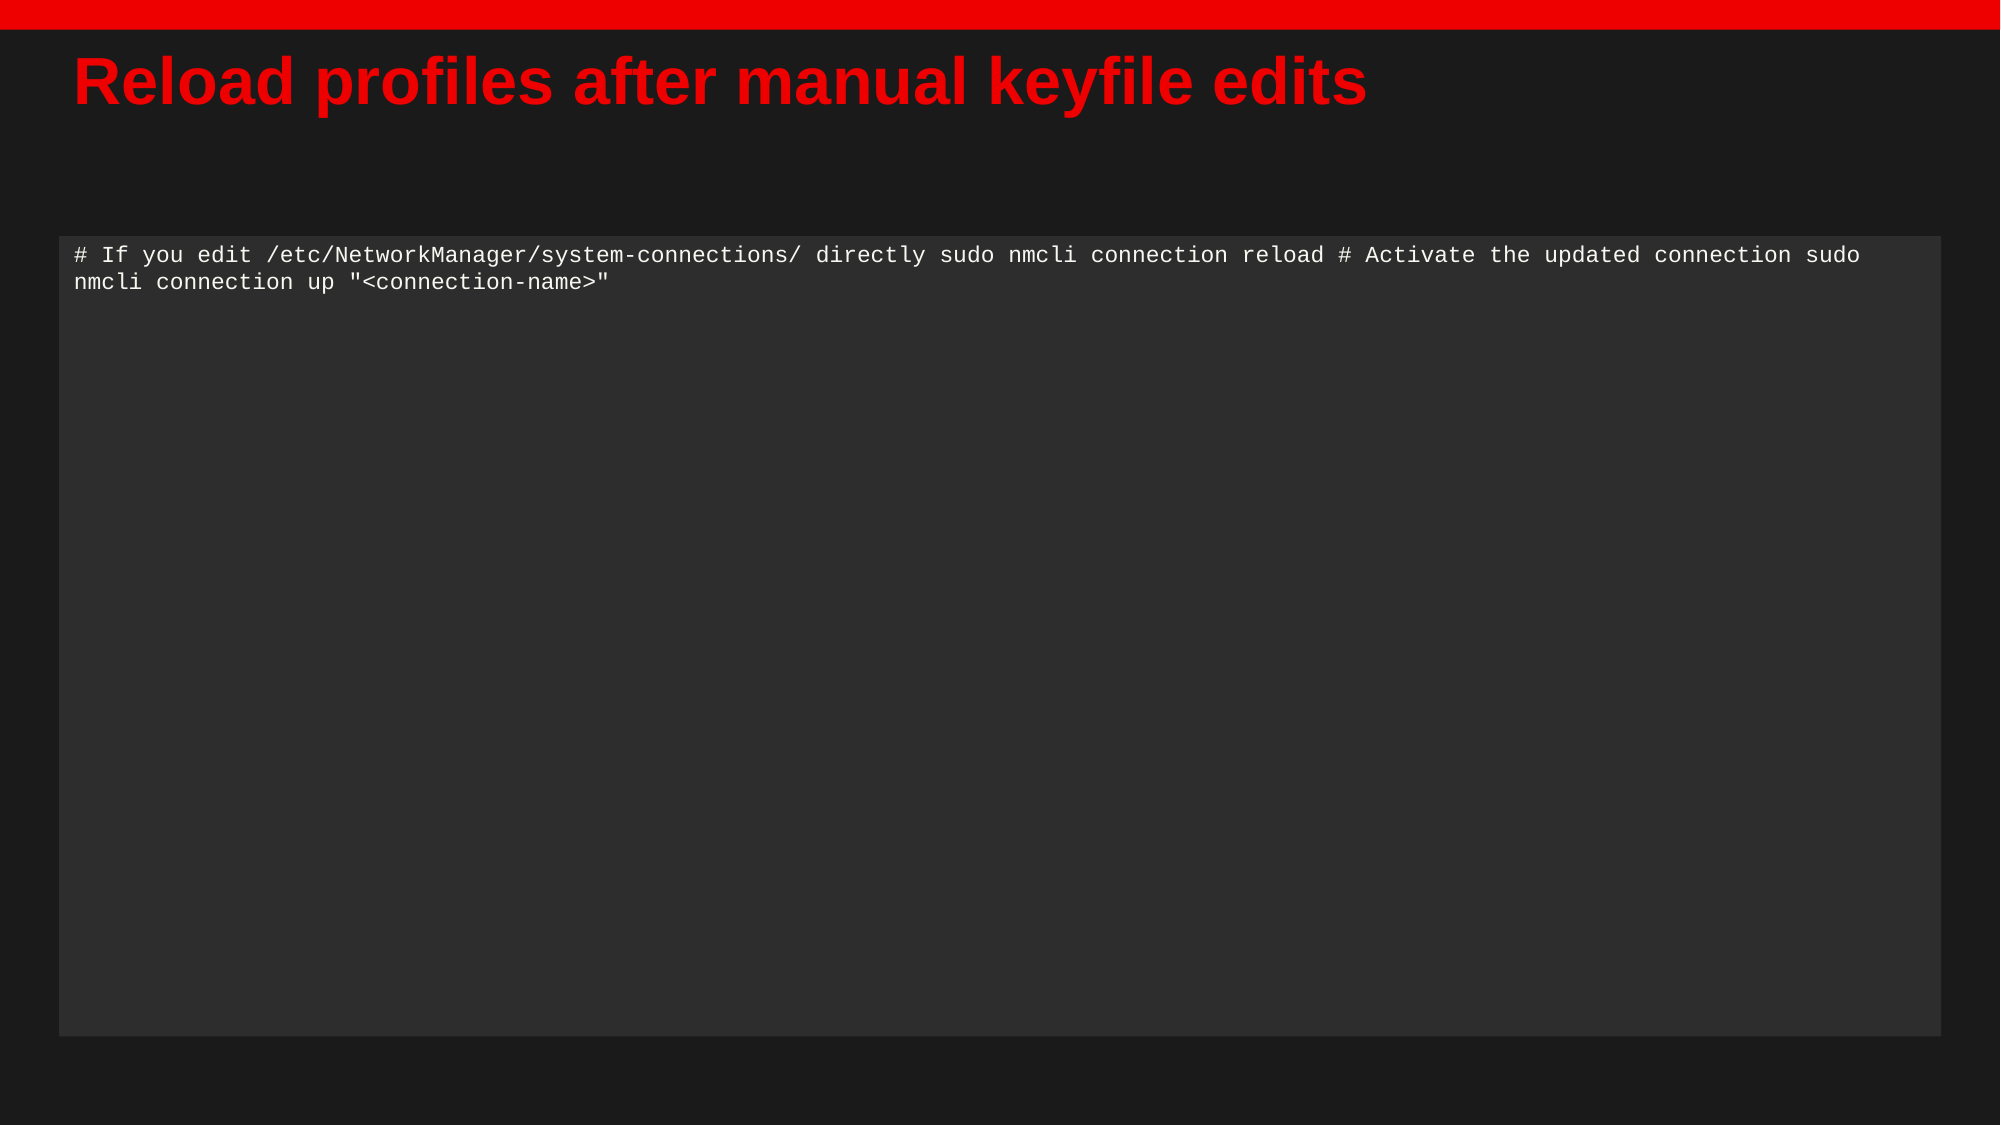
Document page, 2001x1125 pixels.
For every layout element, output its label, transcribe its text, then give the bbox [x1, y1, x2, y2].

text_box [0, 0, 2001, 30]
text_box # If you edit /etc/NetworkManager/system-connections/ directly sudo nmcli connection reload # Activate the updated connection sudo nmcli connection up "<connection-name>" [59, 236, 1942, 1037]
text_box Reload profiles after manual keyfile edits [59, 36, 1942, 208]
